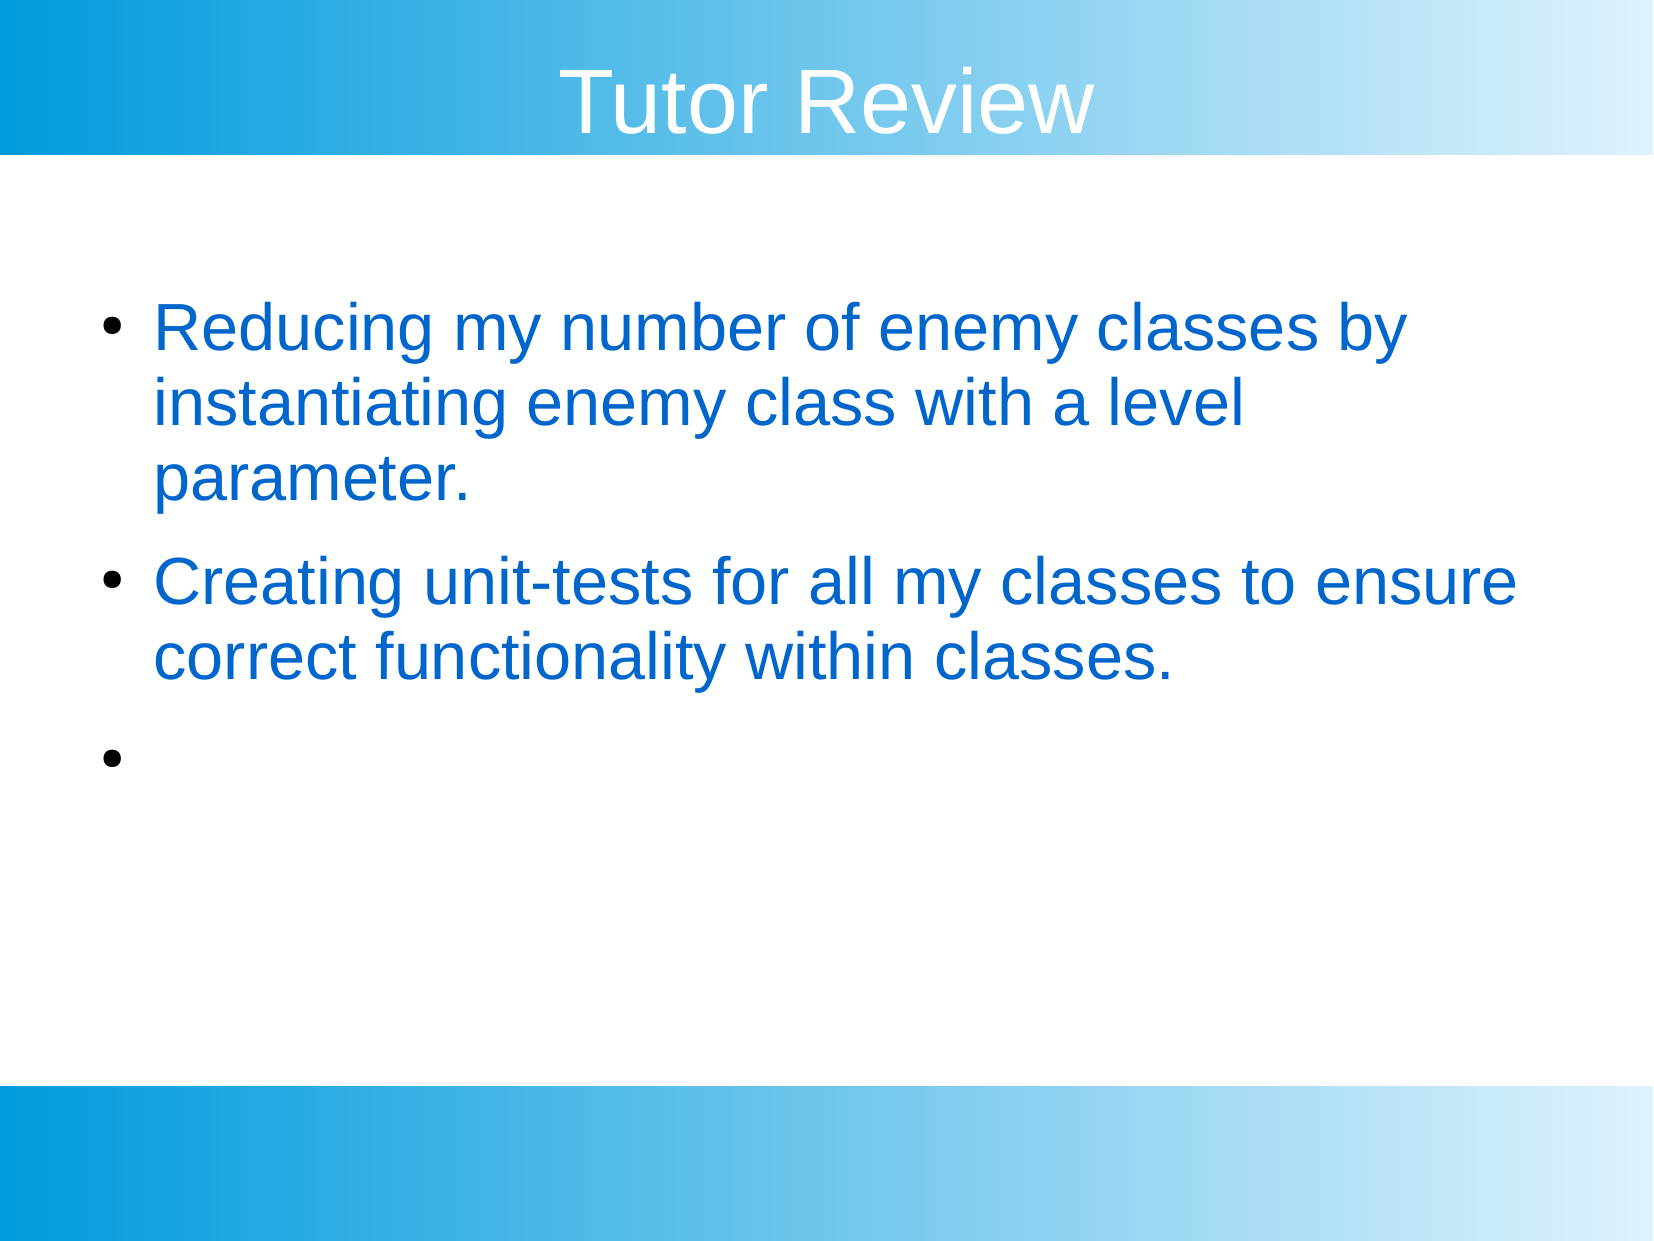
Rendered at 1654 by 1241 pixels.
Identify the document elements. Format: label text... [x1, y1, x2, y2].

title Tutor Review [82, 49, 1571, 155]
list Reducing my number of enemy classes by instantiating enemy class with a level parameter. Creating unit-tests for all my classes to ensure correct functionality within classes. [82, 290, 1571, 1010]
